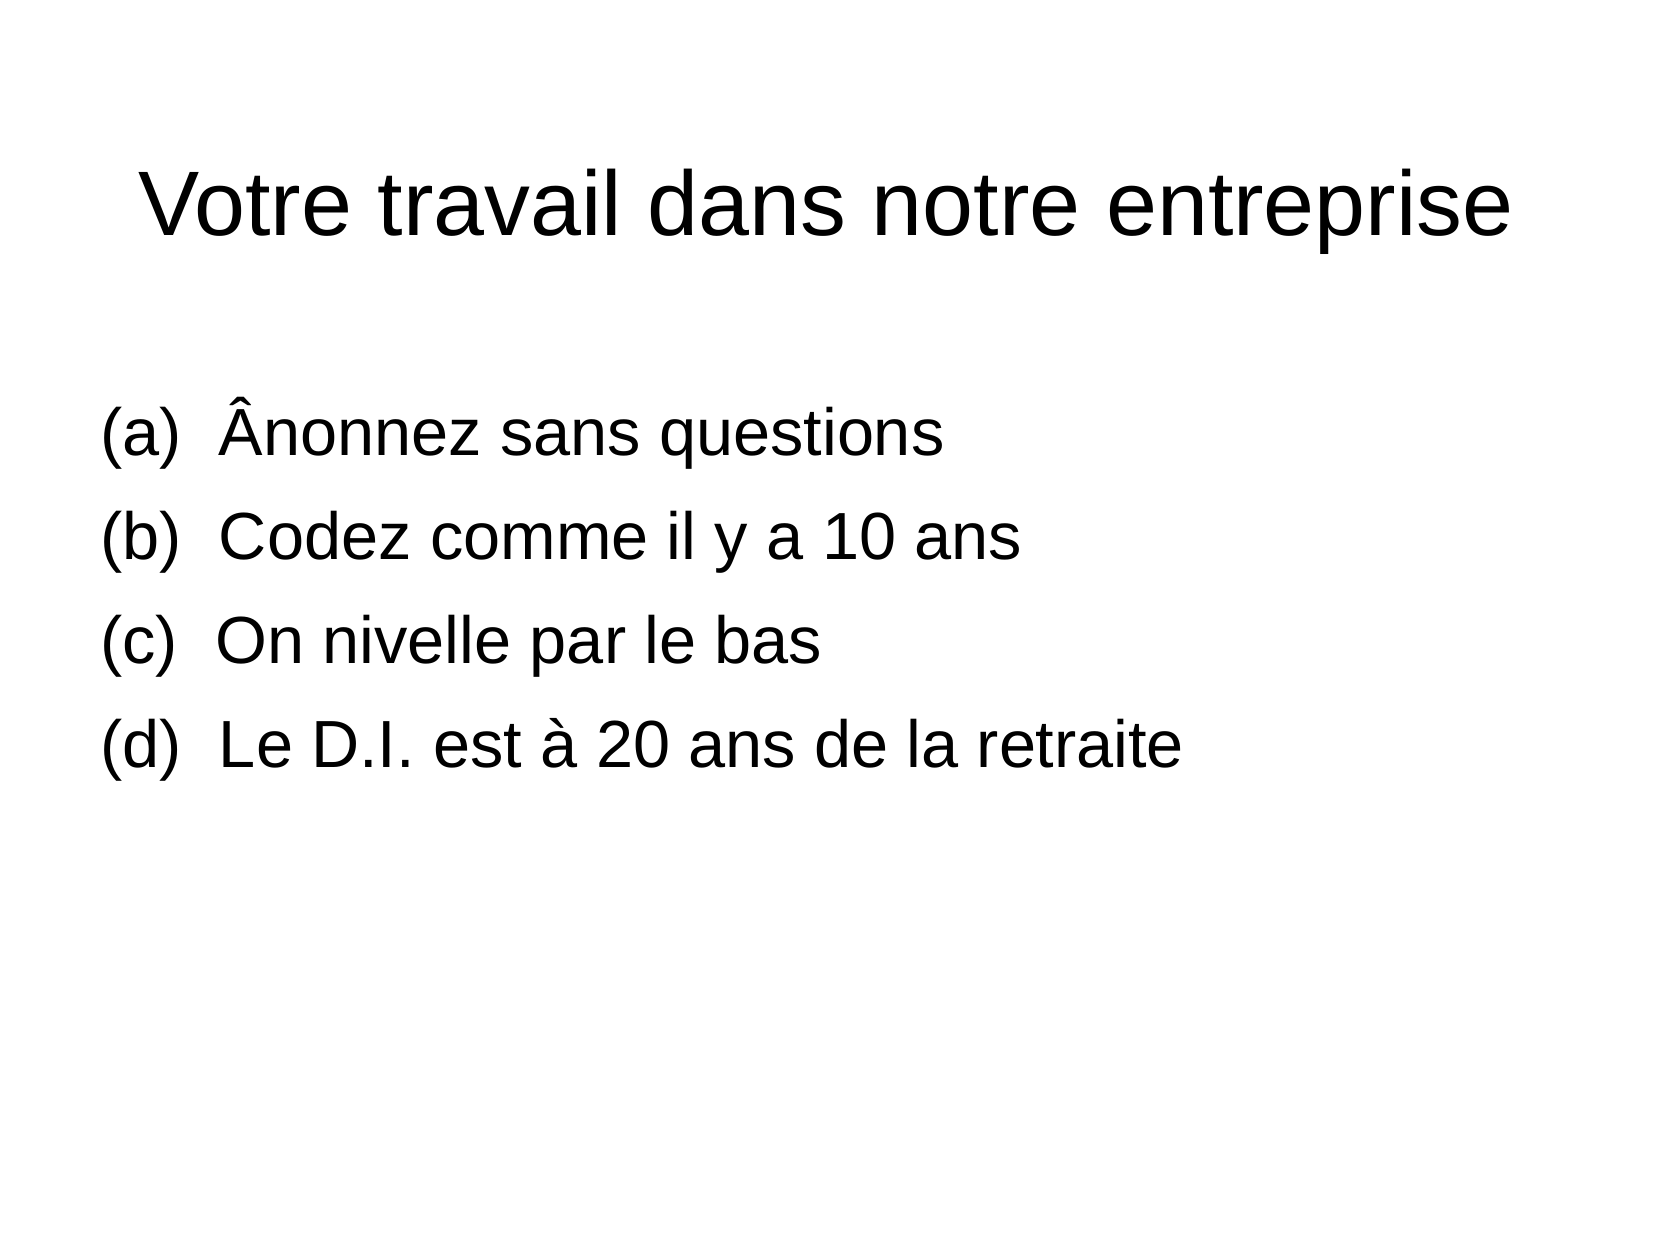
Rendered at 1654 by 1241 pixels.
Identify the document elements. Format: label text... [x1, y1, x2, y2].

title Votre travail dans notre entreprise [82, 49, 1571, 257]
list Ânonnez sans questions Codez comme il y a 10 ans On nivelle par le bas Le D.I. est à 20 ans de la retraite [82, 290, 1571, 1109]
